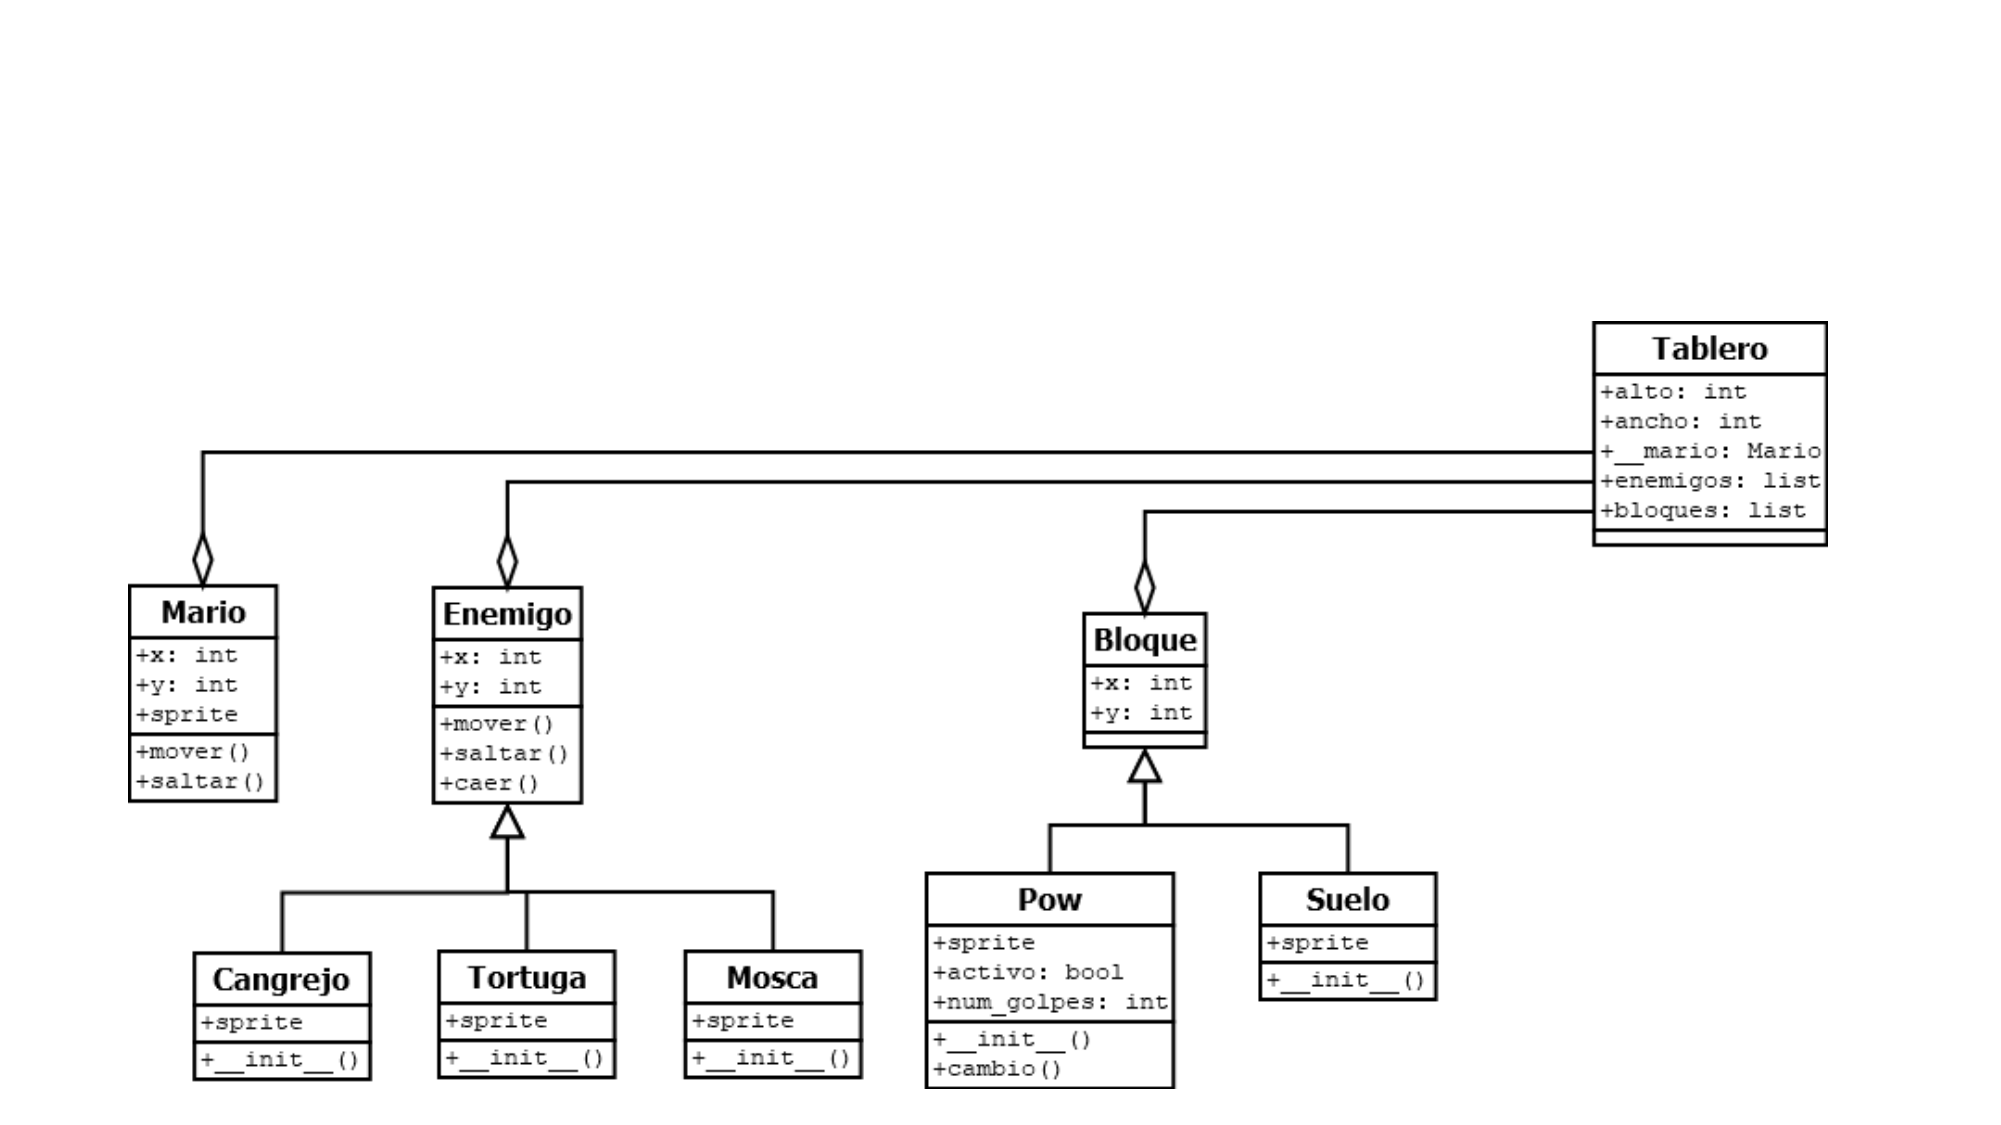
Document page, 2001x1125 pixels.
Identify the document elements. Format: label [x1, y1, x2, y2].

picture [128, 321, 1828, 1090]
